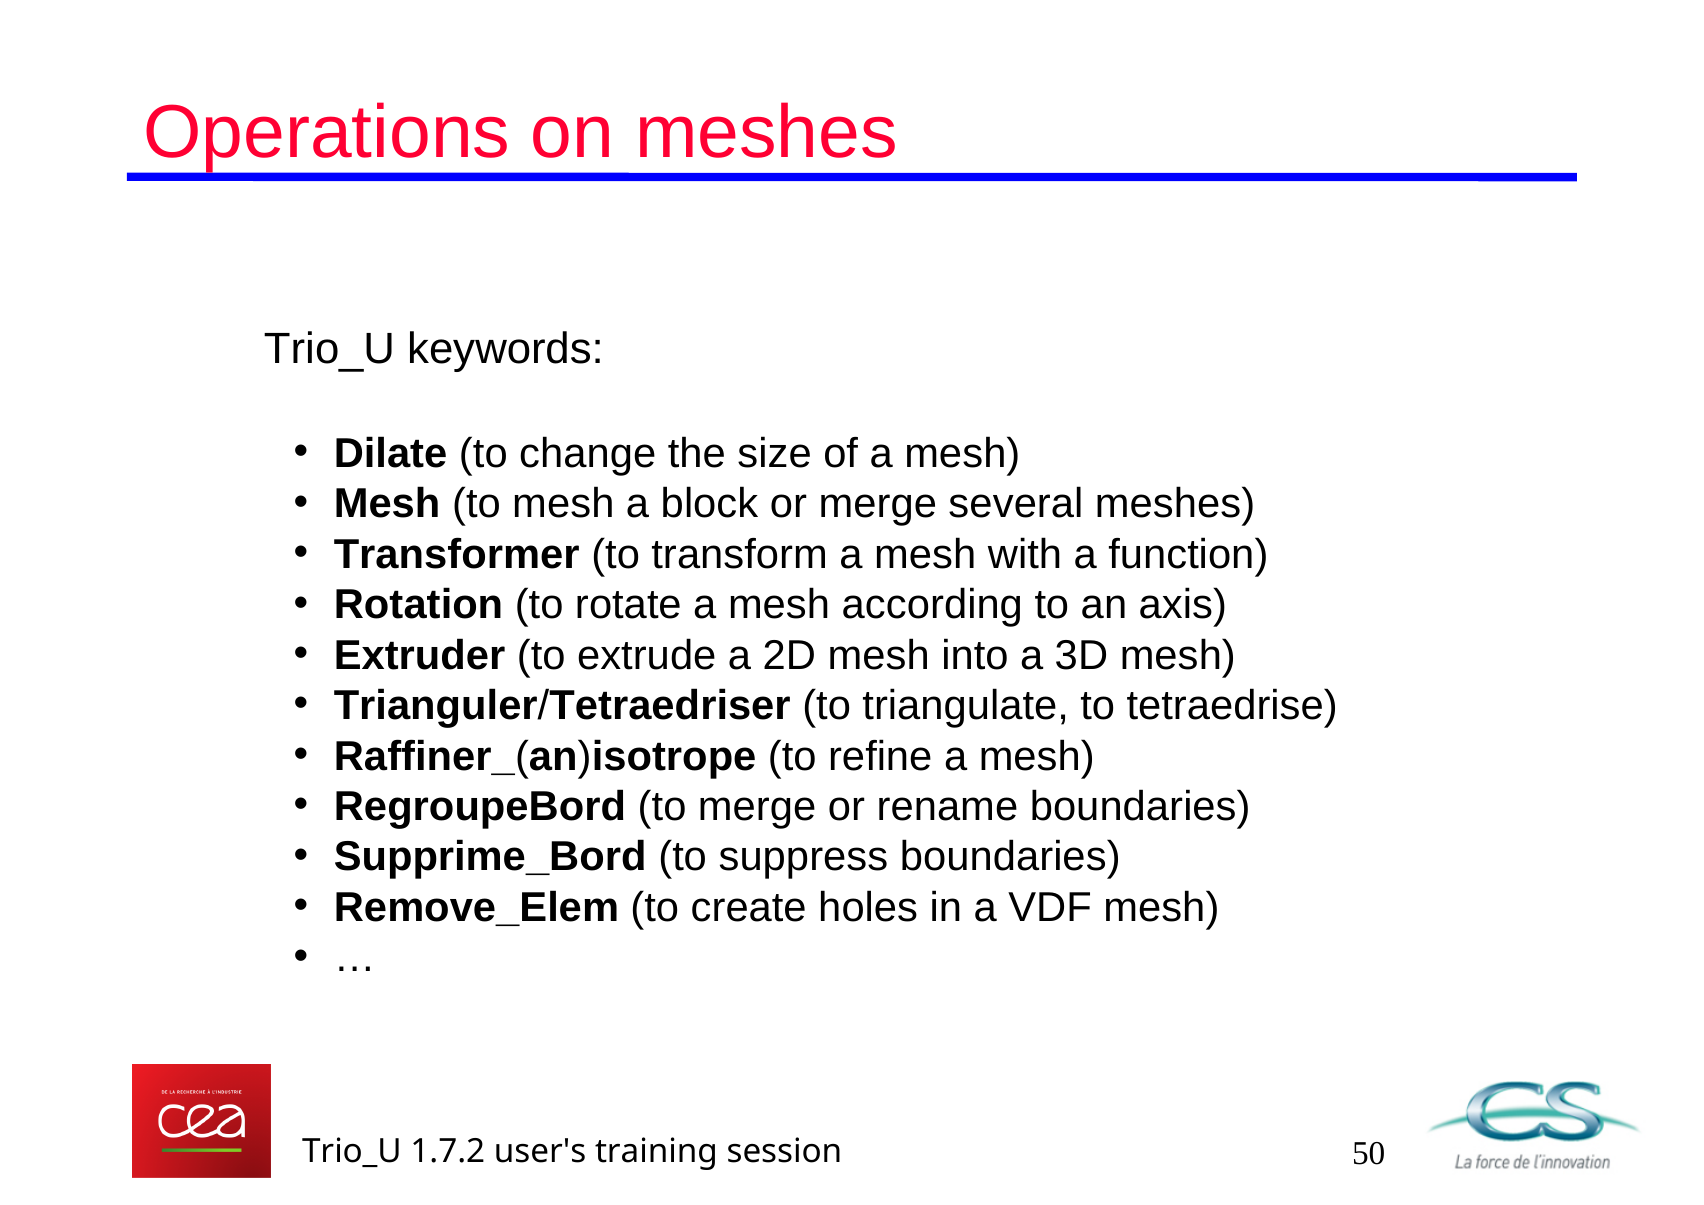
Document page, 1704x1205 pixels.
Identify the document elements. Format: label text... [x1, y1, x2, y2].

list Trio_U keywords: Dilate (to change the size of a mesh) Mesh (to mesh a block or merge several meshes) Transformer (to transform a mesh with a function) Rotation (to rotate a mesh according to an axis) Extruder (to extrude a 2D mesh into a 3D mesh) Trianguler/Tetraedriser (to triangulate, to tetraedrise) Raffiner_(an)isotrope (to refine a mesh) RegroupeBord (to merge or rename boundaries) Supprime_Bord (to suppress boundaries) Remove_Elem (to create holes in a VDF mesh) … [119, 241, 1568, 989]
picture [132, 1064, 271, 1178]
picture [1423, 1072, 1648, 1179]
title Operations on meshes [127, 39, 1577, 215]
